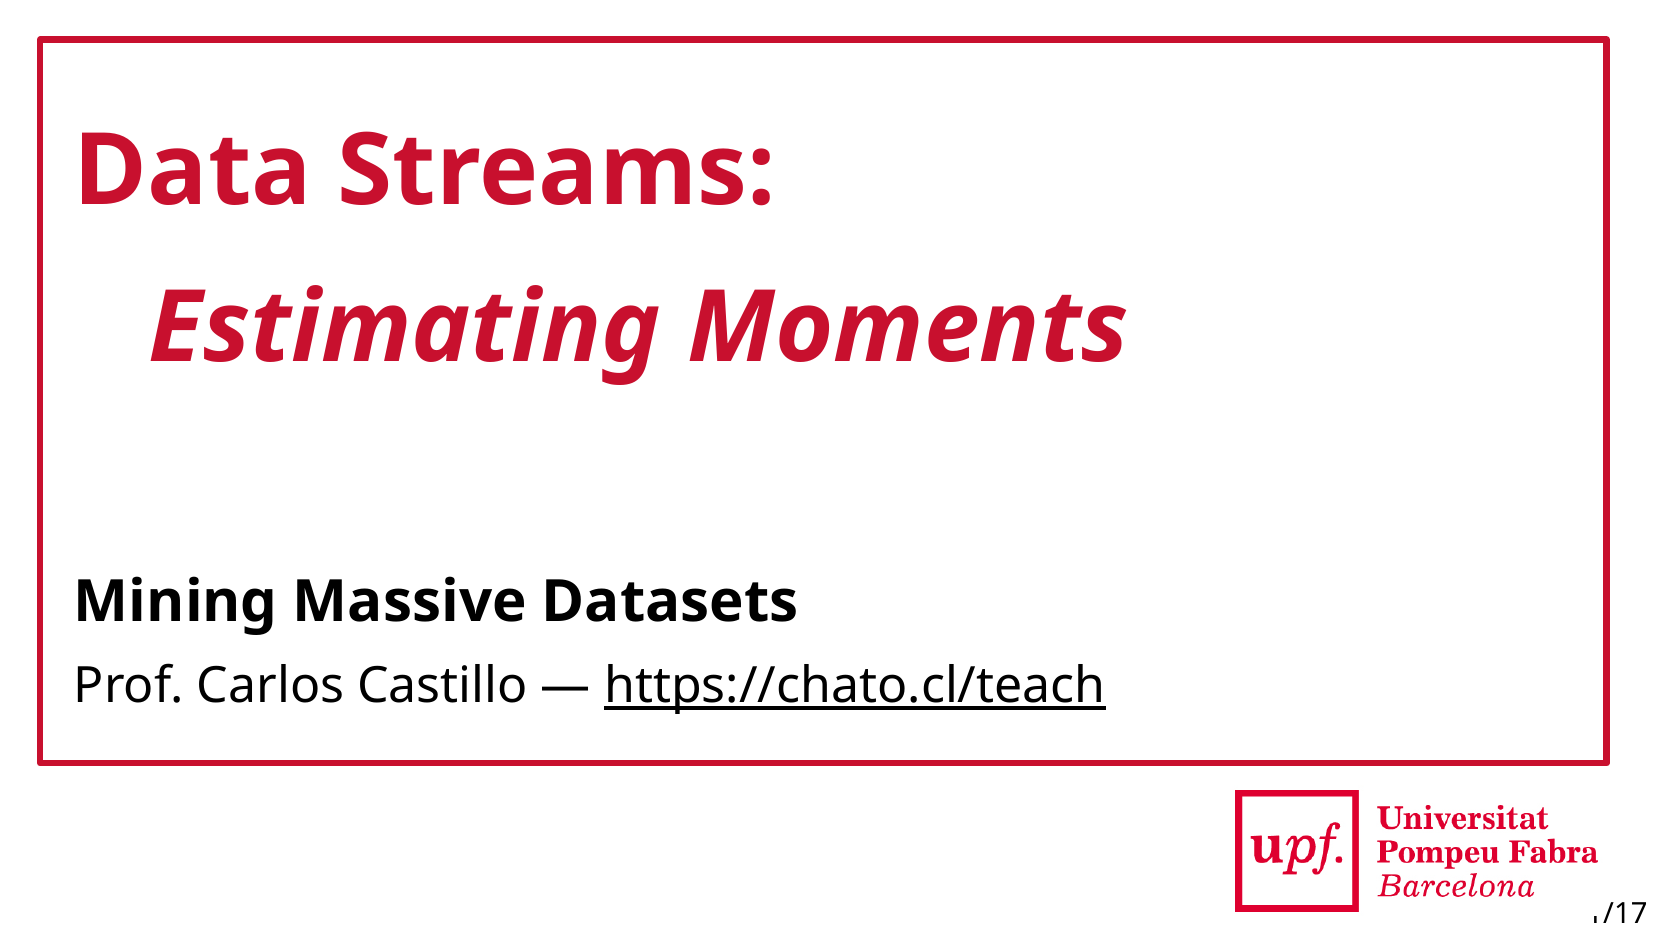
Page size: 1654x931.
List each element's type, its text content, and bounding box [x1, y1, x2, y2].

chart [770, 589, 889, 649]
picture [1229, 785, 1604, 916]
text_box Data Streams: Estimating Moments Mining Massive Datasets Prof. Carlos Castillo — https://chato.cl/teach [73, 77, 1562, 746]
